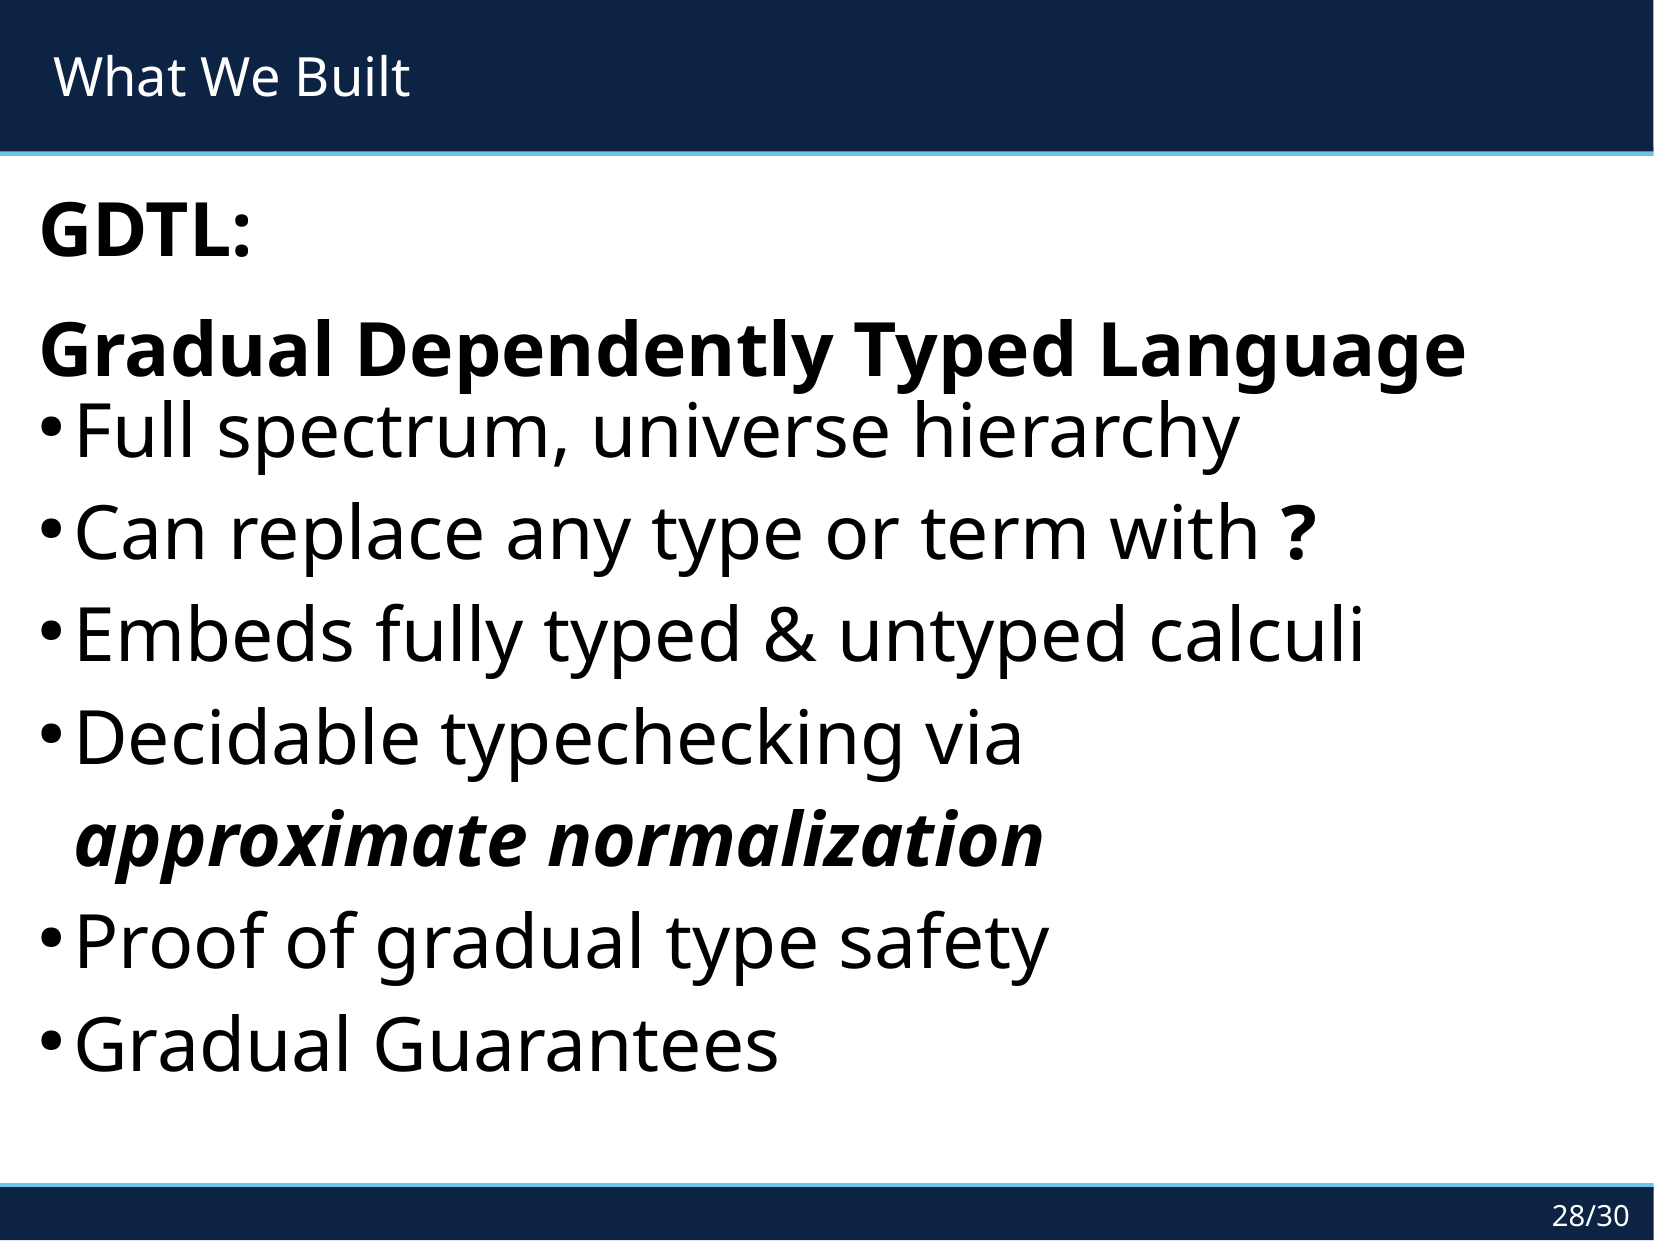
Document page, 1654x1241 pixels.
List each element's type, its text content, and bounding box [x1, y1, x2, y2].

text_box Full spectrum, universe hierarchy Can replace any type or term with ? Embeds fully typed & untyped calculi Decidable typechecking via approximate normalization Proof of gradual type safety Gradual Guarantees [23, 321, 1595, 1149]
title What We Built [0, 0, 1654, 152]
text_box GDTL: Gradual Dependently Typed Language [23, 180, 1607, 394]
